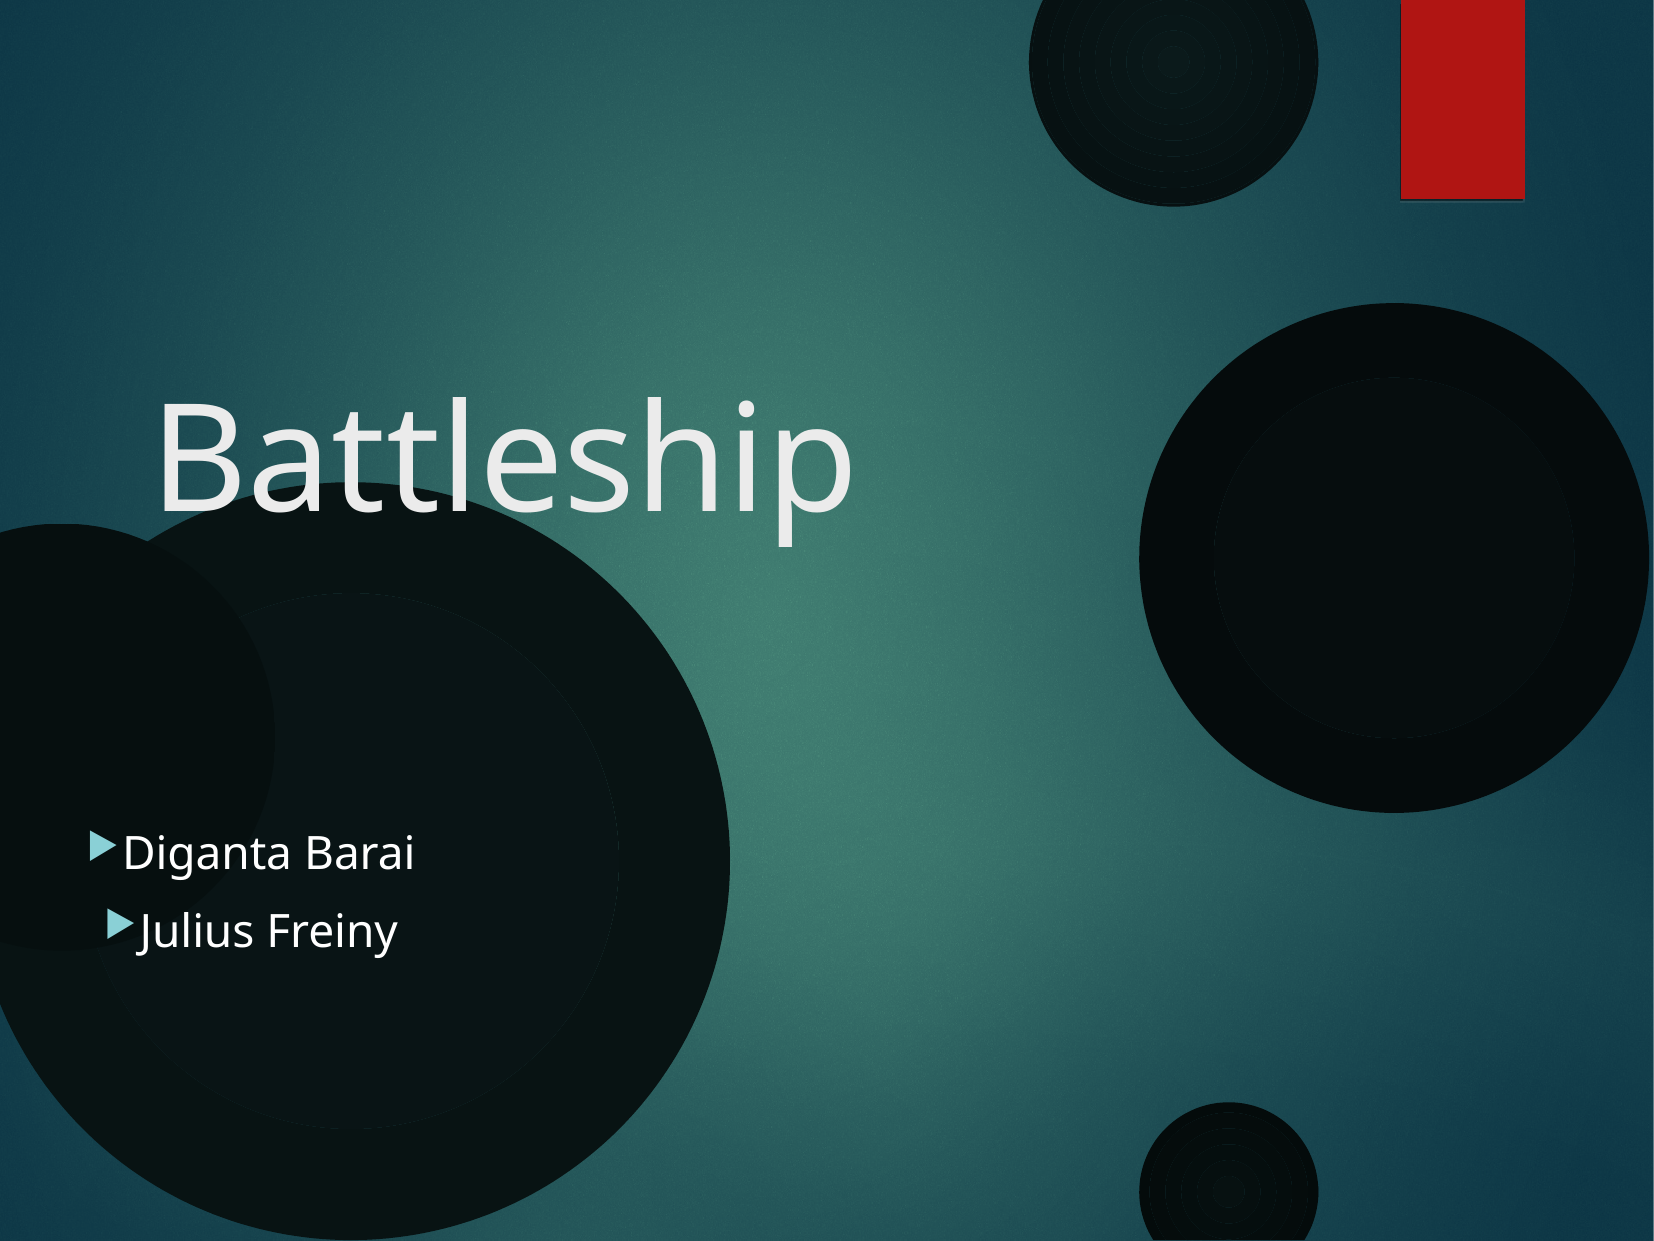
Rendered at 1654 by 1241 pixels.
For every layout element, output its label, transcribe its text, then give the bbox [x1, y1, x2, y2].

title Battleship [0, 354, 1010, 562]
subtitle Diganta Barai Julius Freiny [0, 814, 449, 965]
